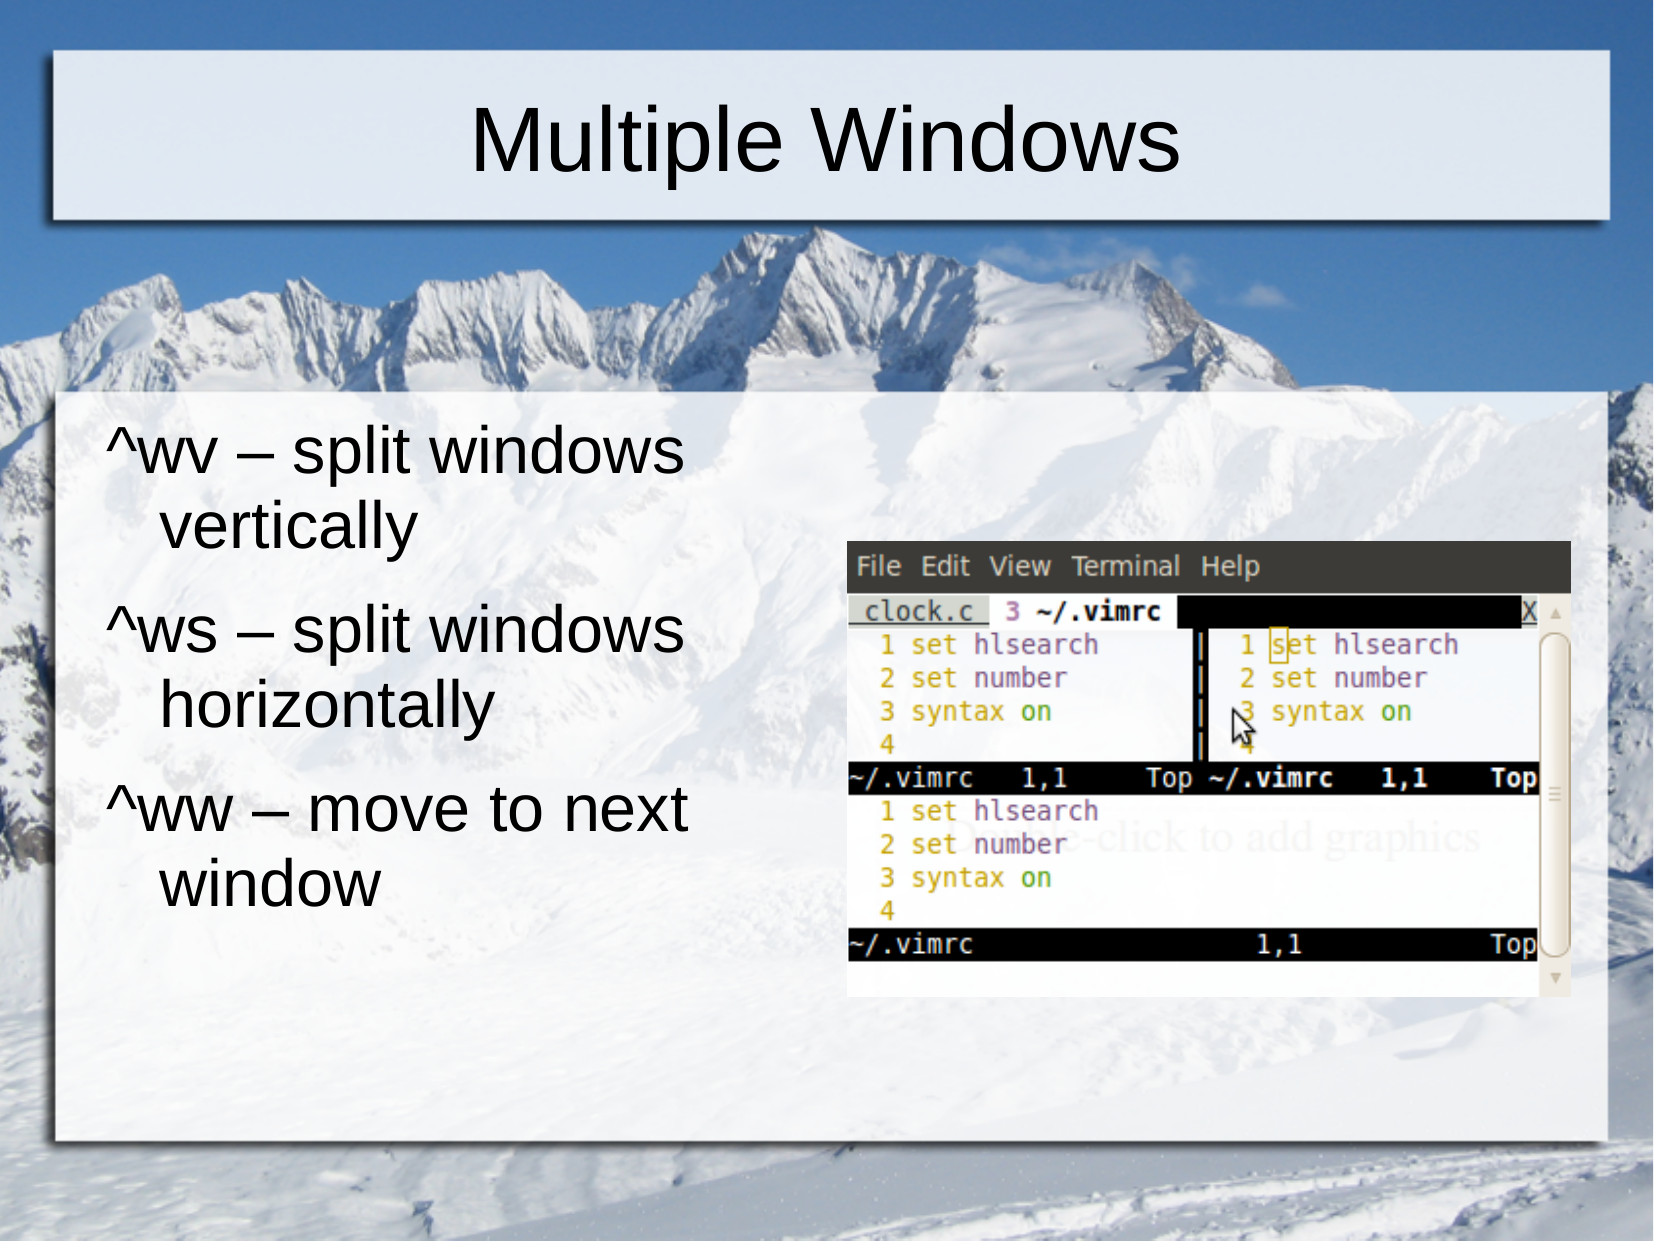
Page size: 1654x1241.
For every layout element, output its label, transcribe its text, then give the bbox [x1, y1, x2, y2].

list ^wv – split windows vertically ^ws – split windows horizontally ^ww – move to next window [88, 413, 812, 1126]
title Multiple Windows [58, 61, 1594, 219]
picture [0, 0, 1654, 1241]
